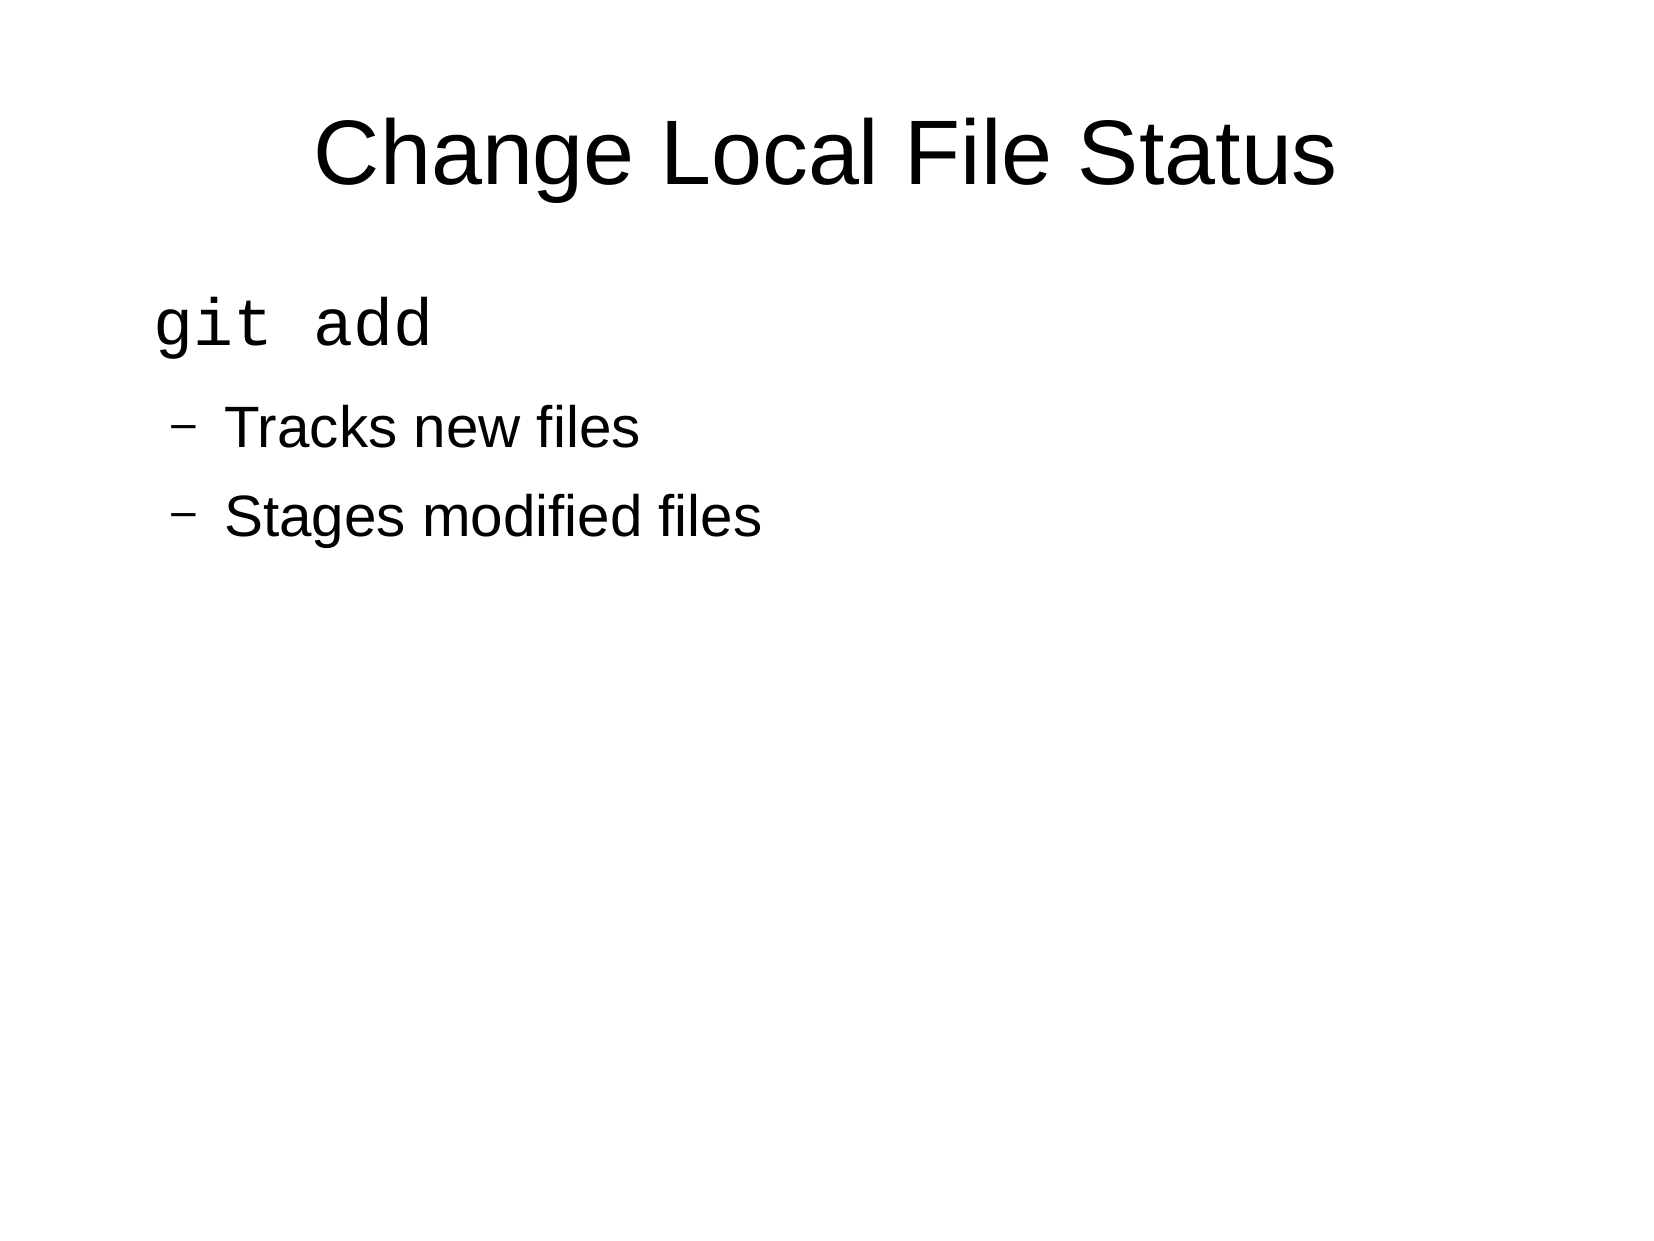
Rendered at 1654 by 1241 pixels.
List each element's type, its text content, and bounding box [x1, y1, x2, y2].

list git add Tracks new files Stages modified files [82, 290, 1571, 1109]
title Change Local File Status [82, 49, 1571, 257]
